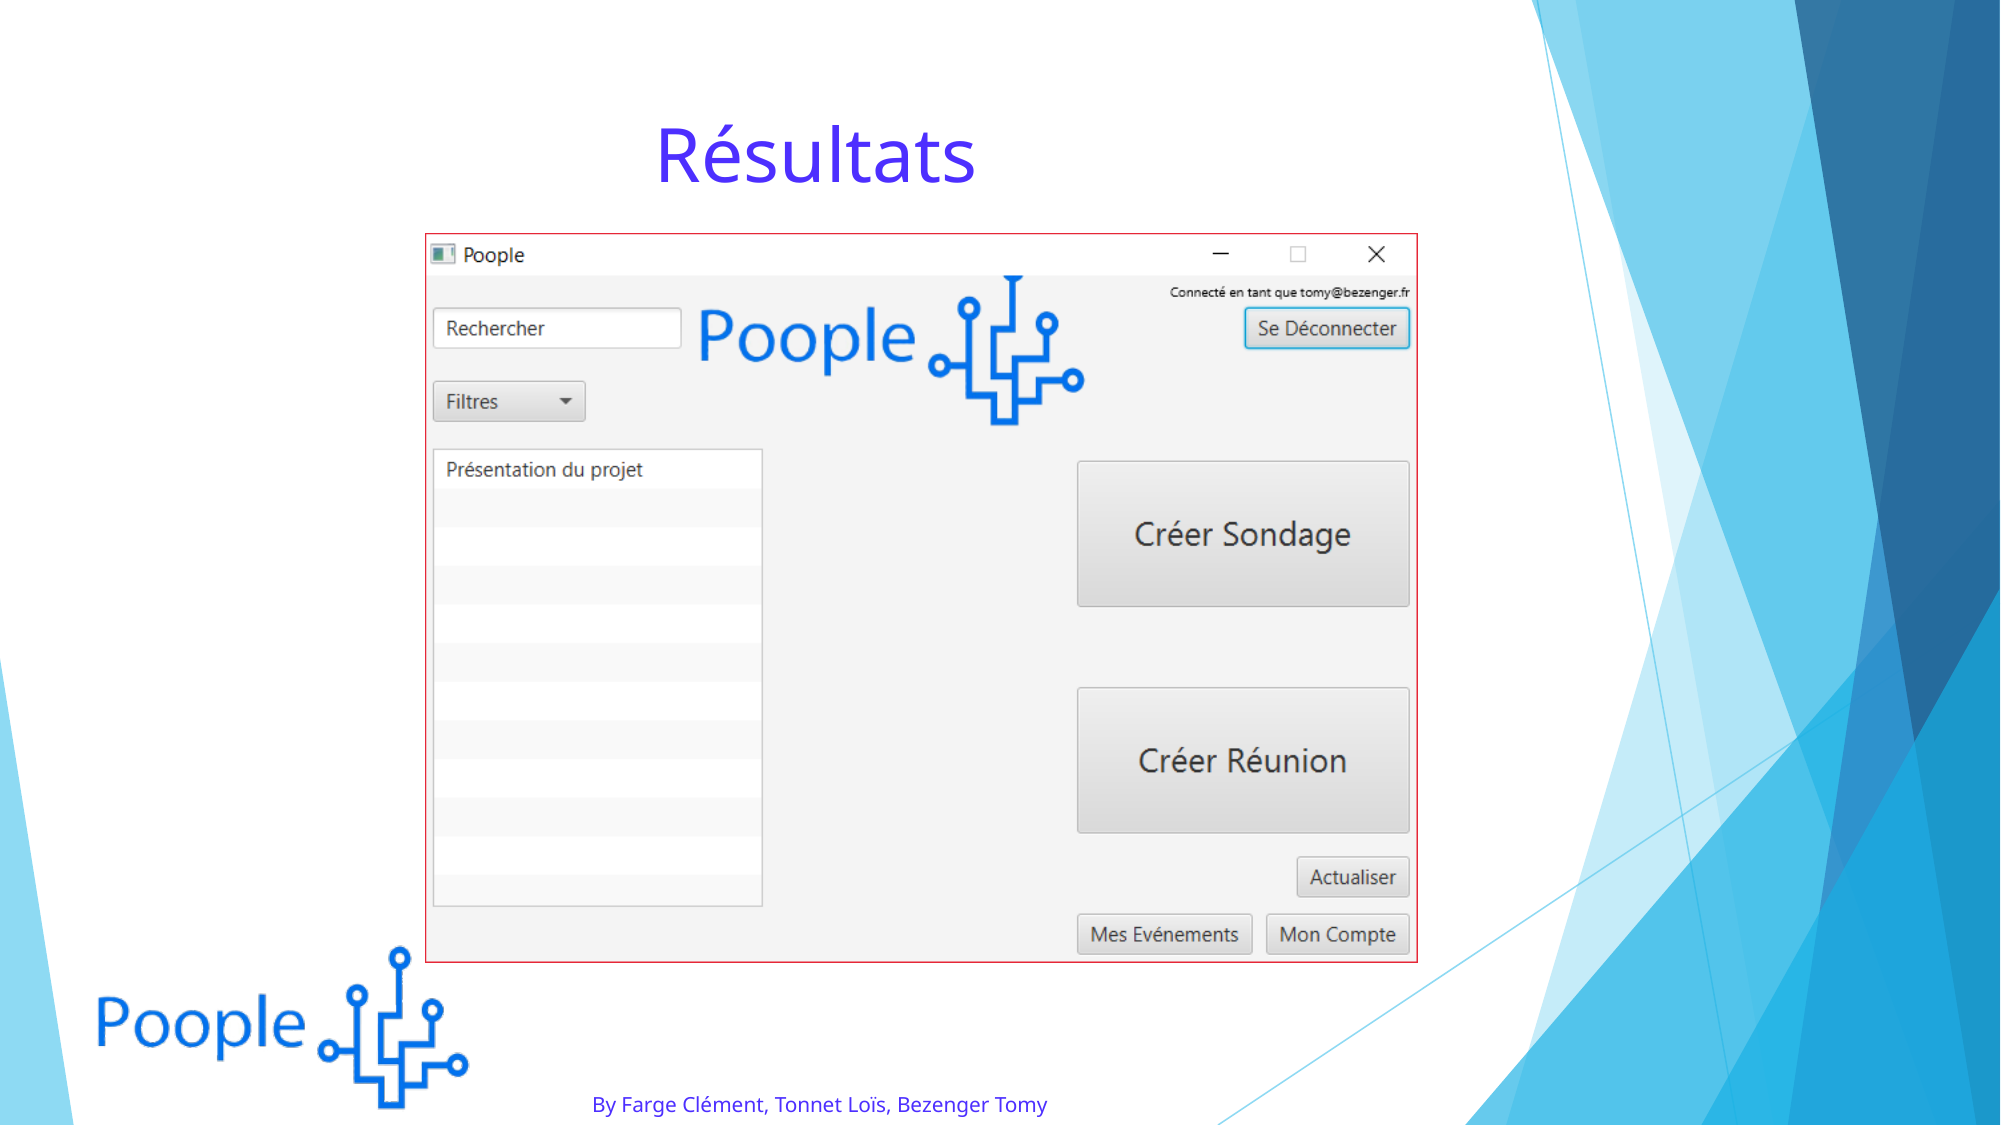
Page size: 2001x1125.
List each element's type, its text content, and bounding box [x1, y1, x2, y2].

title Résultats [111, 99, 1522, 317]
text_box By Farge Clément, Tonnet Loïs, Bezenger Tomy [577, 1085, 1063, 1125]
picture [86, 233, 1418, 1125]
